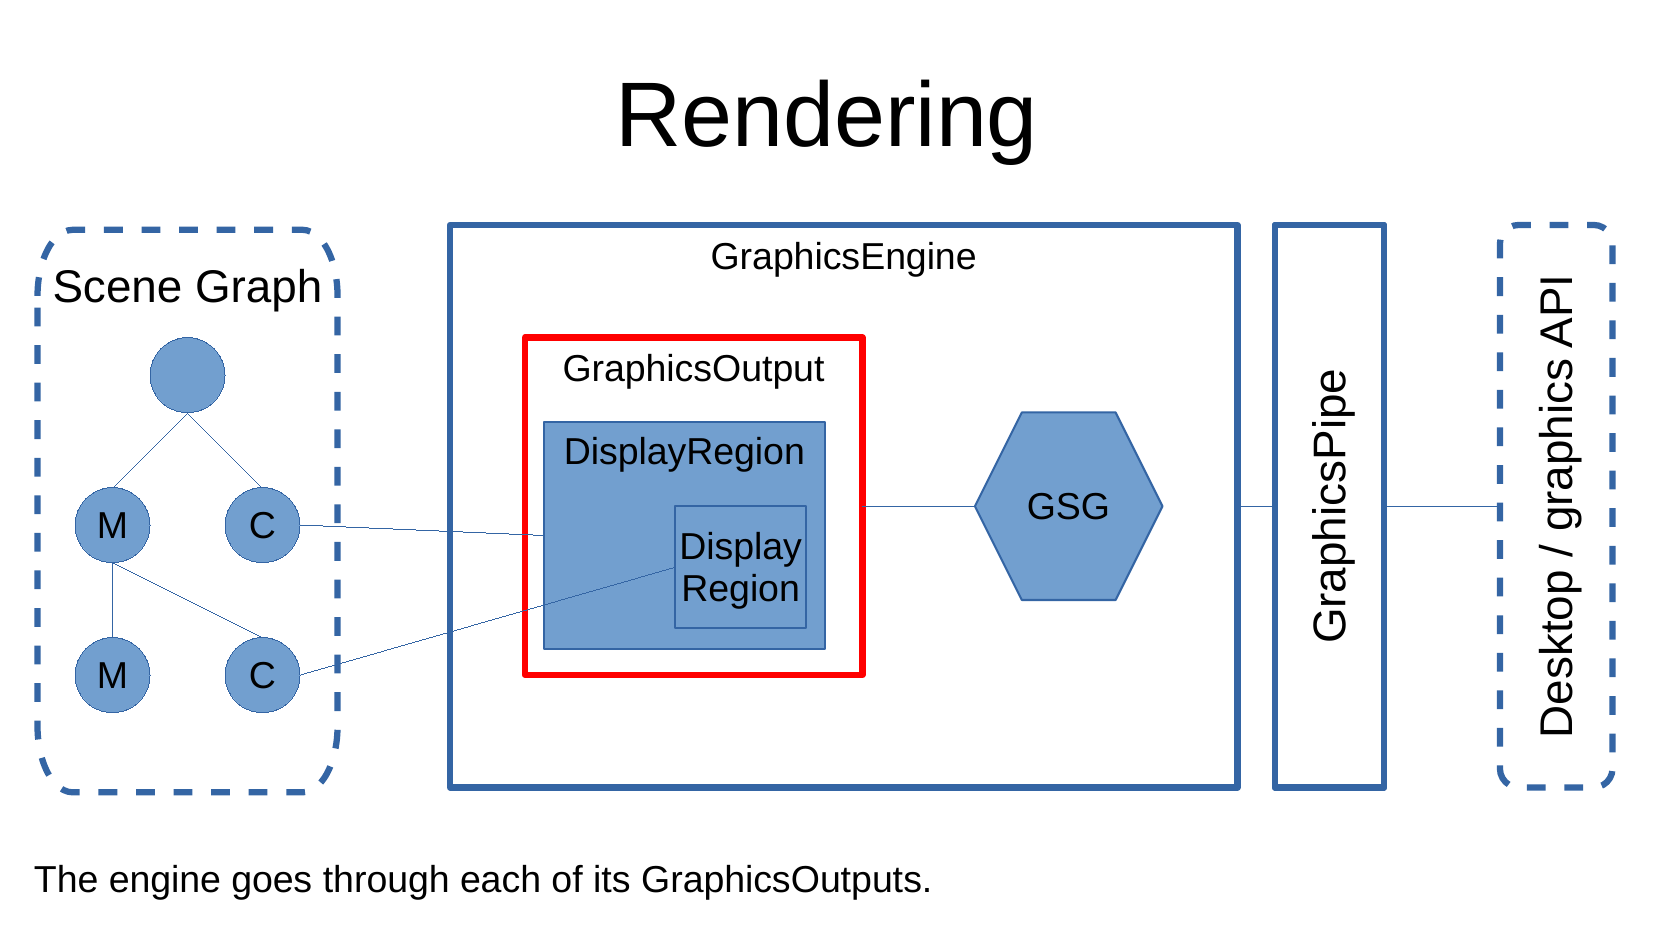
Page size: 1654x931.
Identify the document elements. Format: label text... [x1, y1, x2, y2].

text_box M [75, 637, 151, 713]
text_box M [75, 487, 151, 563]
text_box Scene Graph [37, 229, 338, 787]
text_box C [225, 487, 301, 563]
title Rendering [82, 37, 1571, 193]
text_box GraphicsEngine [449, 224, 1238, 787]
text_box GraphicsOutput [524, 337, 863, 675]
text_box DisplayRegion [543, 421, 826, 650]
text_box Desktop / graphics API [1499, 224, 1613, 787]
text_box GraphicsPipe [1275, 225, 1384, 787]
text_box [150, 337, 226, 413]
text_box Display Region [675, 506, 807, 629]
text_box C [225, 637, 301, 713]
text_box GSG [975, 412, 1163, 601]
text_box The engine goes through each of its GraphicsOutputs. [33, 787, 1618, 901]
